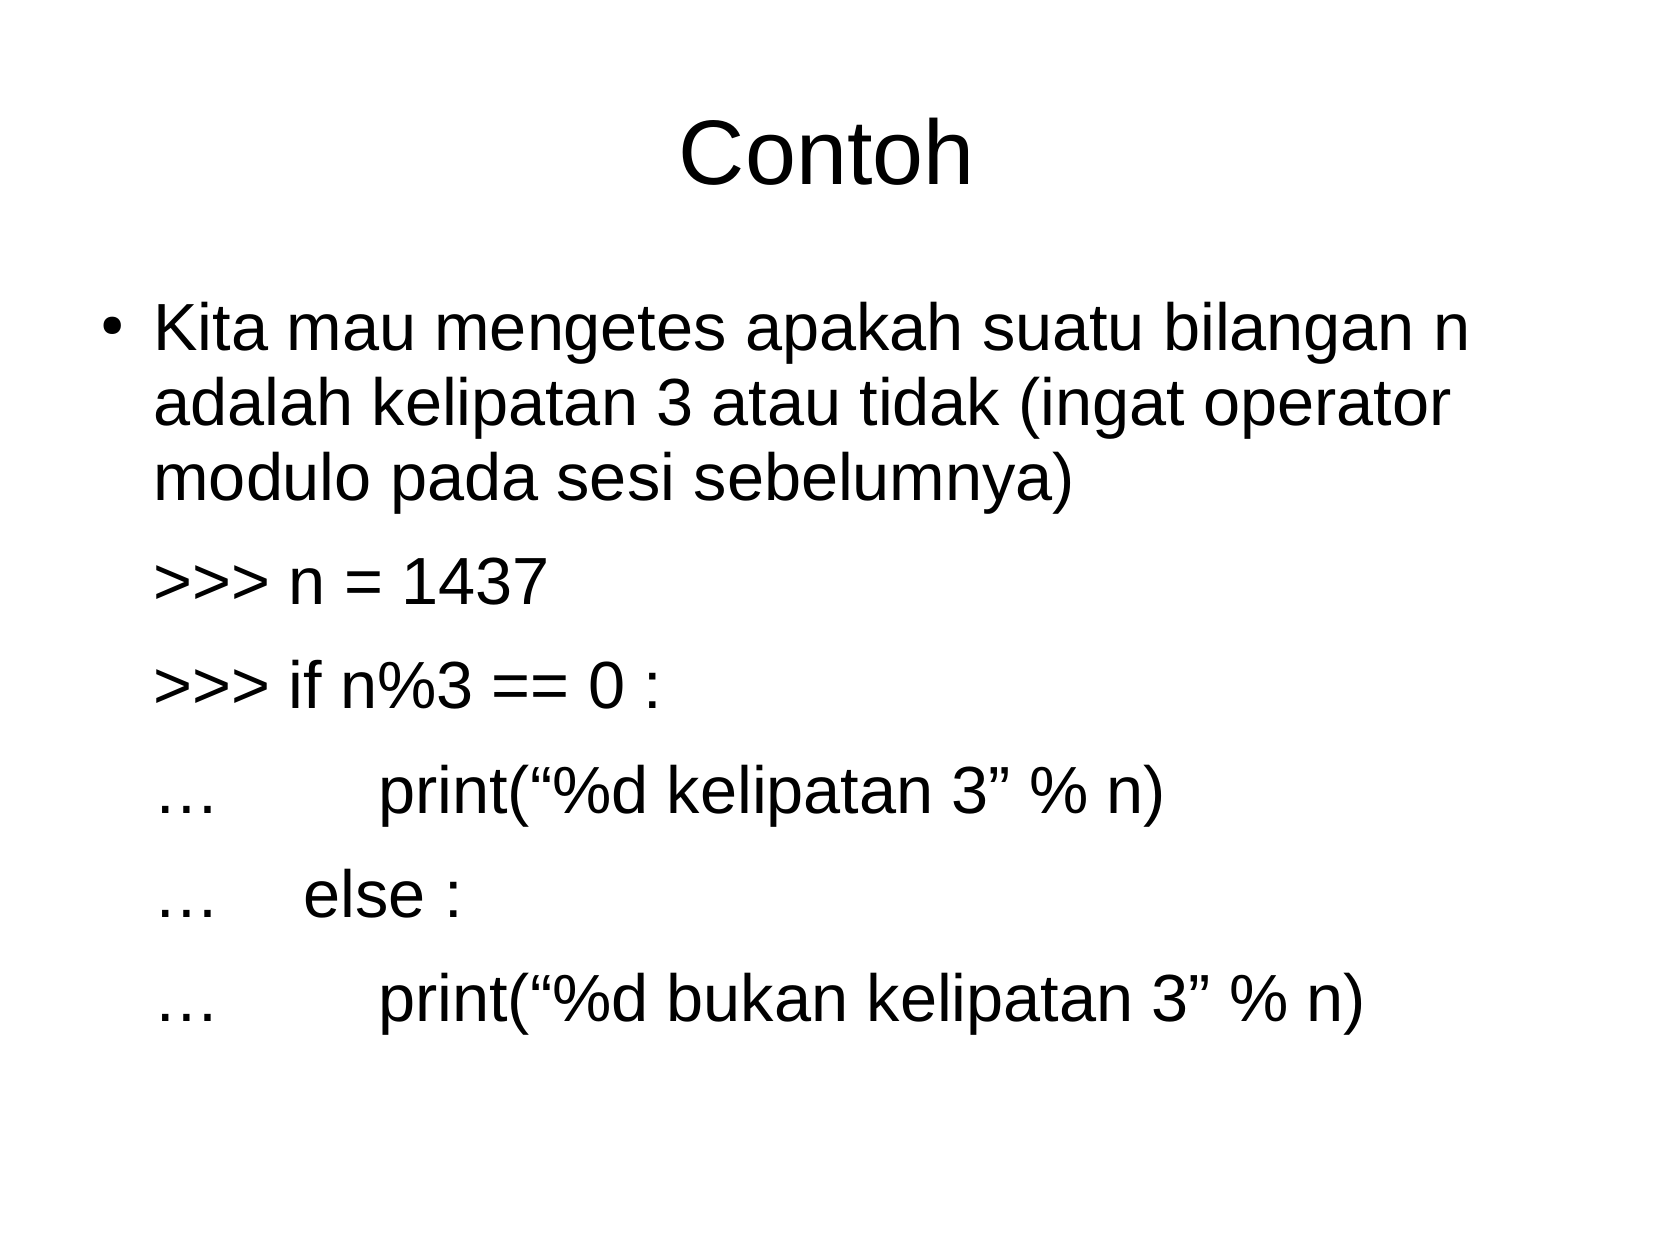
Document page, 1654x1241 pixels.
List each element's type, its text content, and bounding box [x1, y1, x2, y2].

title Contoh [82, 49, 1571, 257]
list Kita mau mengetes apakah suatu bilangan n adalah kelipatan 3 atau tidak (ingat operator modulo pada sesi sebelumnya) >>> n = 1437 >>> if n%3 == 0 : … print(“%d kelipatan 3” % n) … else : … print(“%d bukan kelipatan 3” % n) [82, 290, 1571, 1096]
